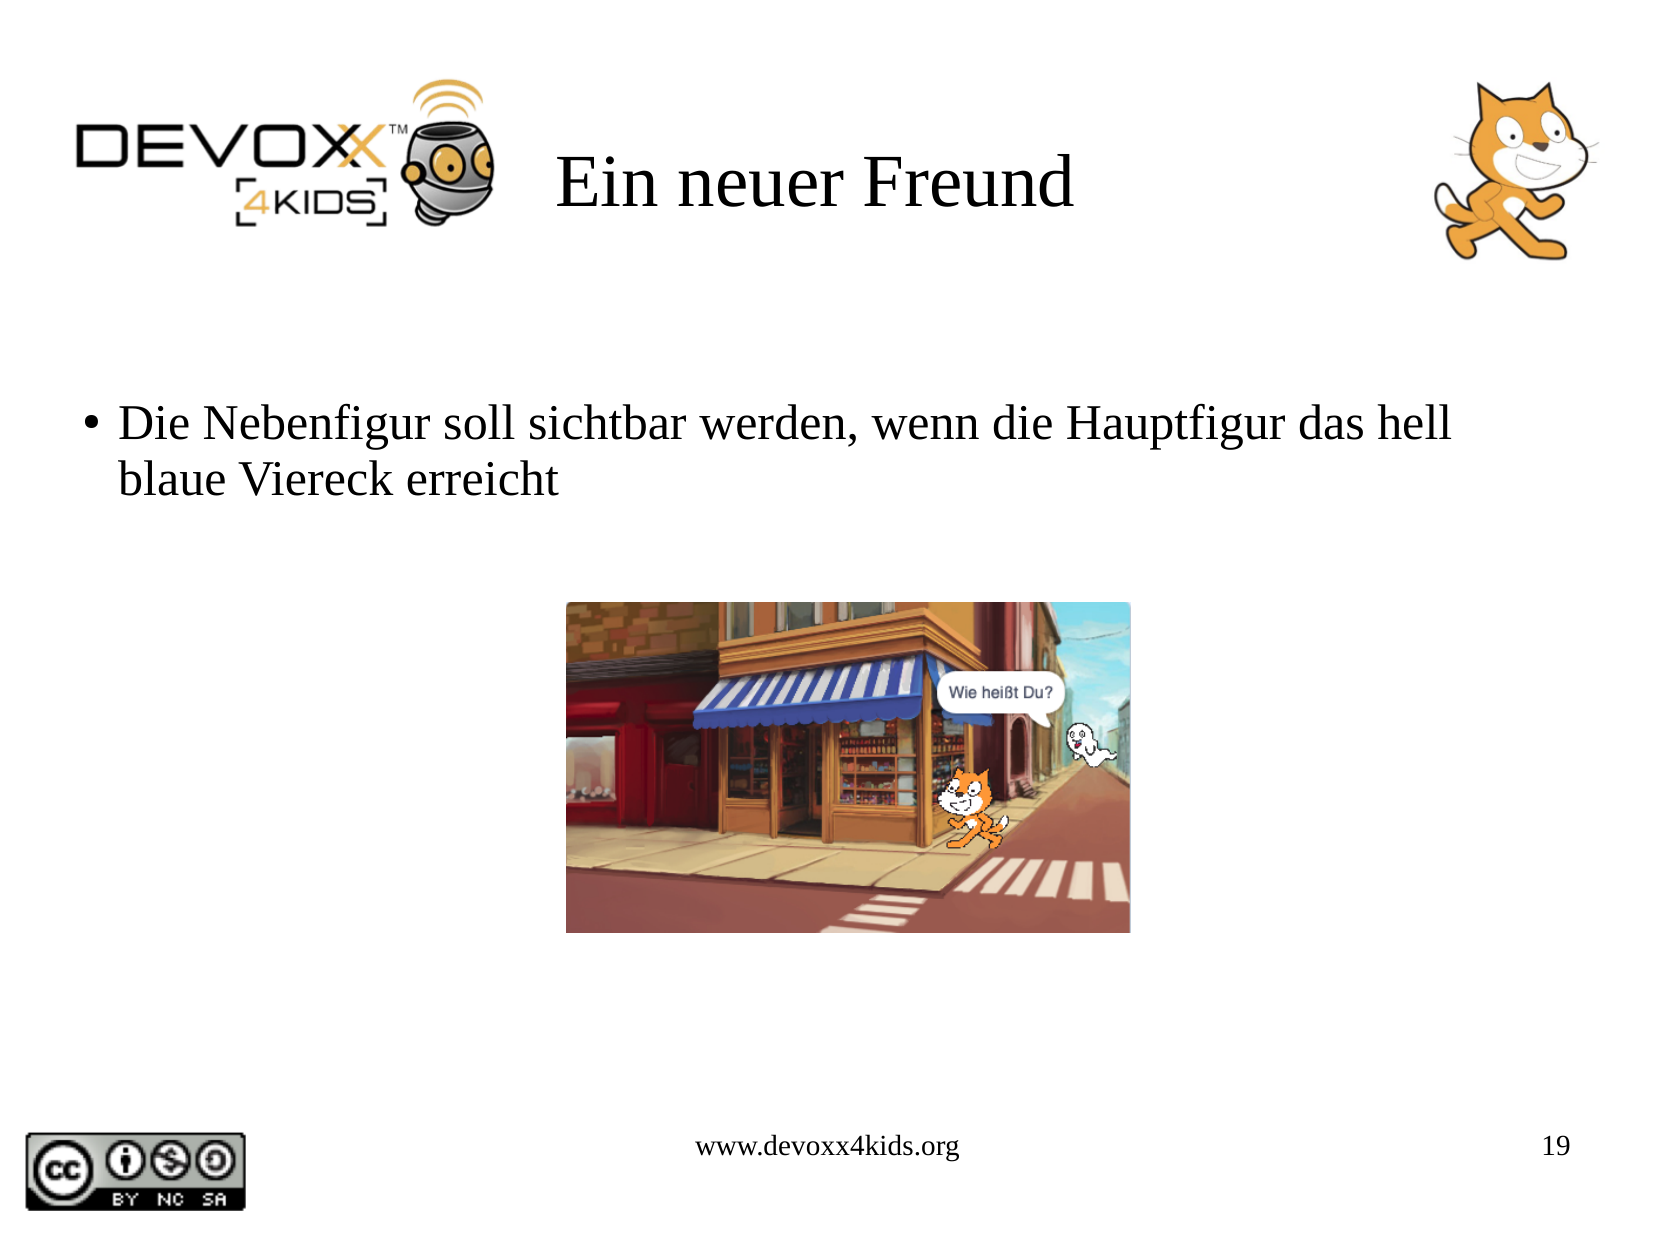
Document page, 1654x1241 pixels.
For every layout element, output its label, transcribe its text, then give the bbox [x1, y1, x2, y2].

picture [566, 602, 1131, 933]
picture [1431, 54, 1607, 272]
picture [14, 1121, 249, 1212]
title Ein neuer Freund [555, 78, 1347, 284]
picture [35, 58, 511, 255]
subtitle Die Nebenfigur soll sichtbar werden, wenn die Hauptfigur das hell blaue Viereck erreicht [82, 290, 1571, 686]
